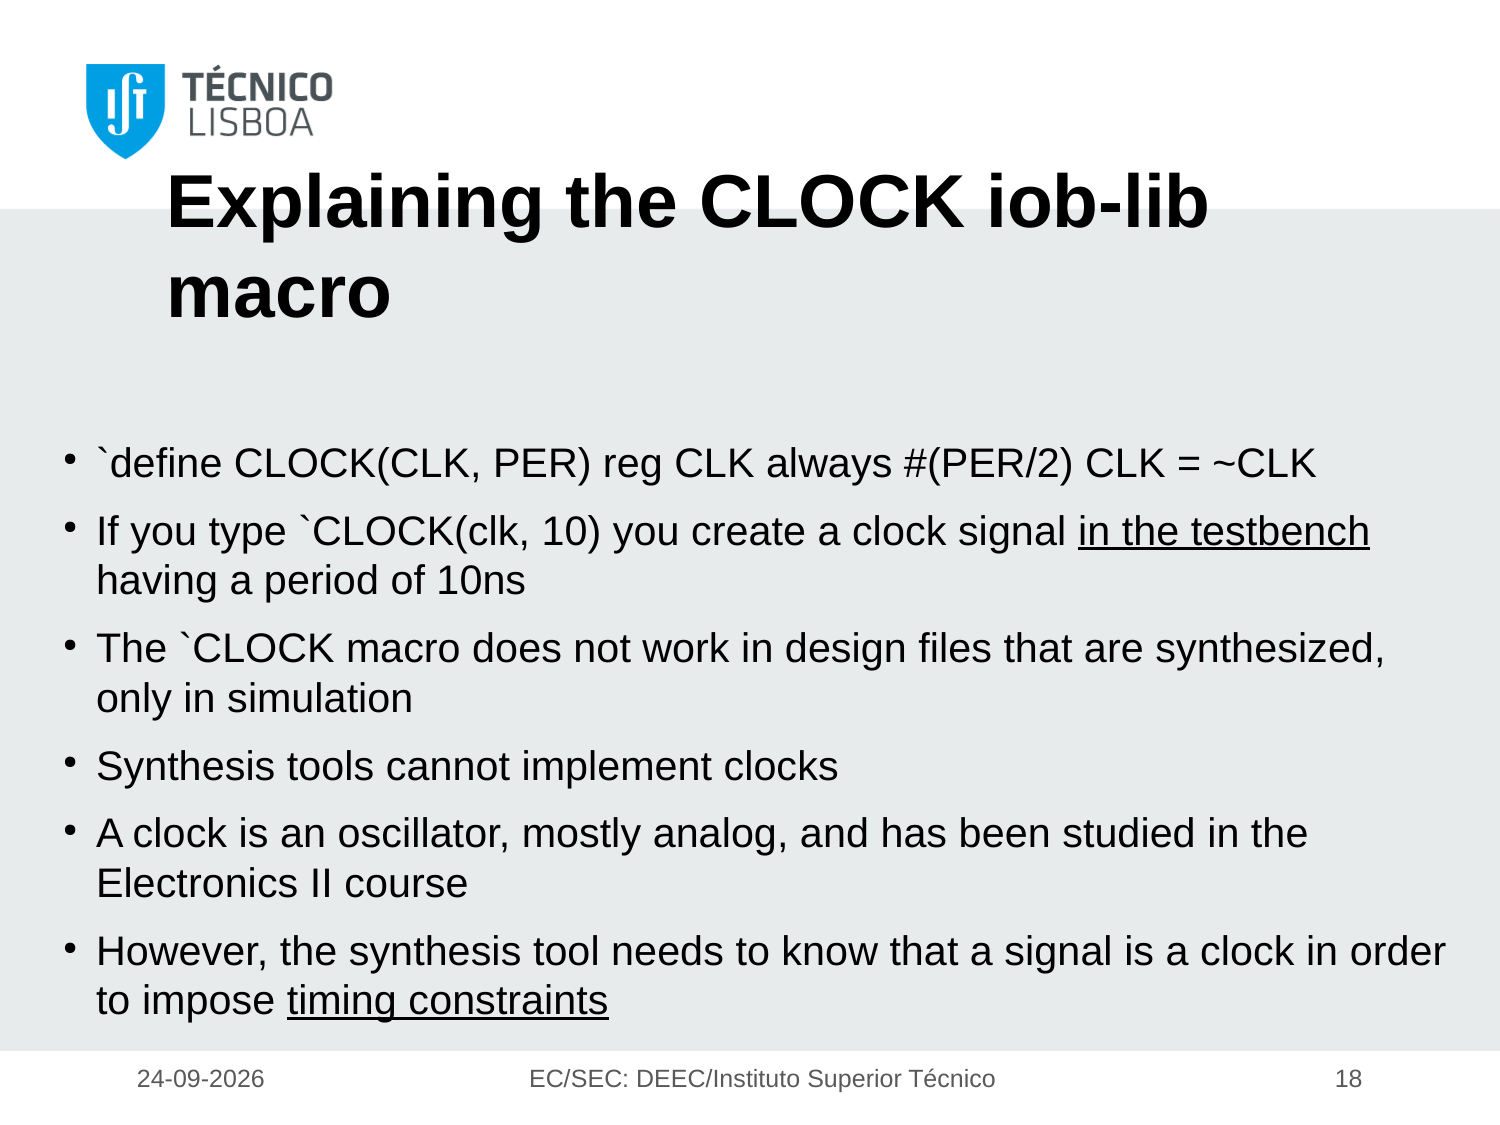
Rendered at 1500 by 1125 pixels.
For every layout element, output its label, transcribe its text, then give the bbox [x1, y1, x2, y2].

list `define CLOCK(CLK, PER) reg CLK always #(PER/2) CLK = ~CLK If you type `CLOCK(clk, 10) you create a clock signal in the testbench having a period of 10ns The `CLOCK macro does not work in design files that are synthesized, only in simulation Synthesis tools cannot implement clocks A clock is an oscillator, mostly analog, and has been studied in the Electronics II course However, the synthesis tool needs to know that a signal is a clock in order to impose timing constraints [52, 367, 1465, 1030]
slide_number <number> [1077, 1052, 1378, 1103]
slide_number 15-10-2020 [121, 1052, 425, 1103]
picture [0, 0, 1500, 1125]
title Explaining the CLOCK iob-lib macro [151, 171, 1408, 314]
footer EC/SEC: DEEC/Instituto Superior Técnico [512, 1052, 1021, 1103]
